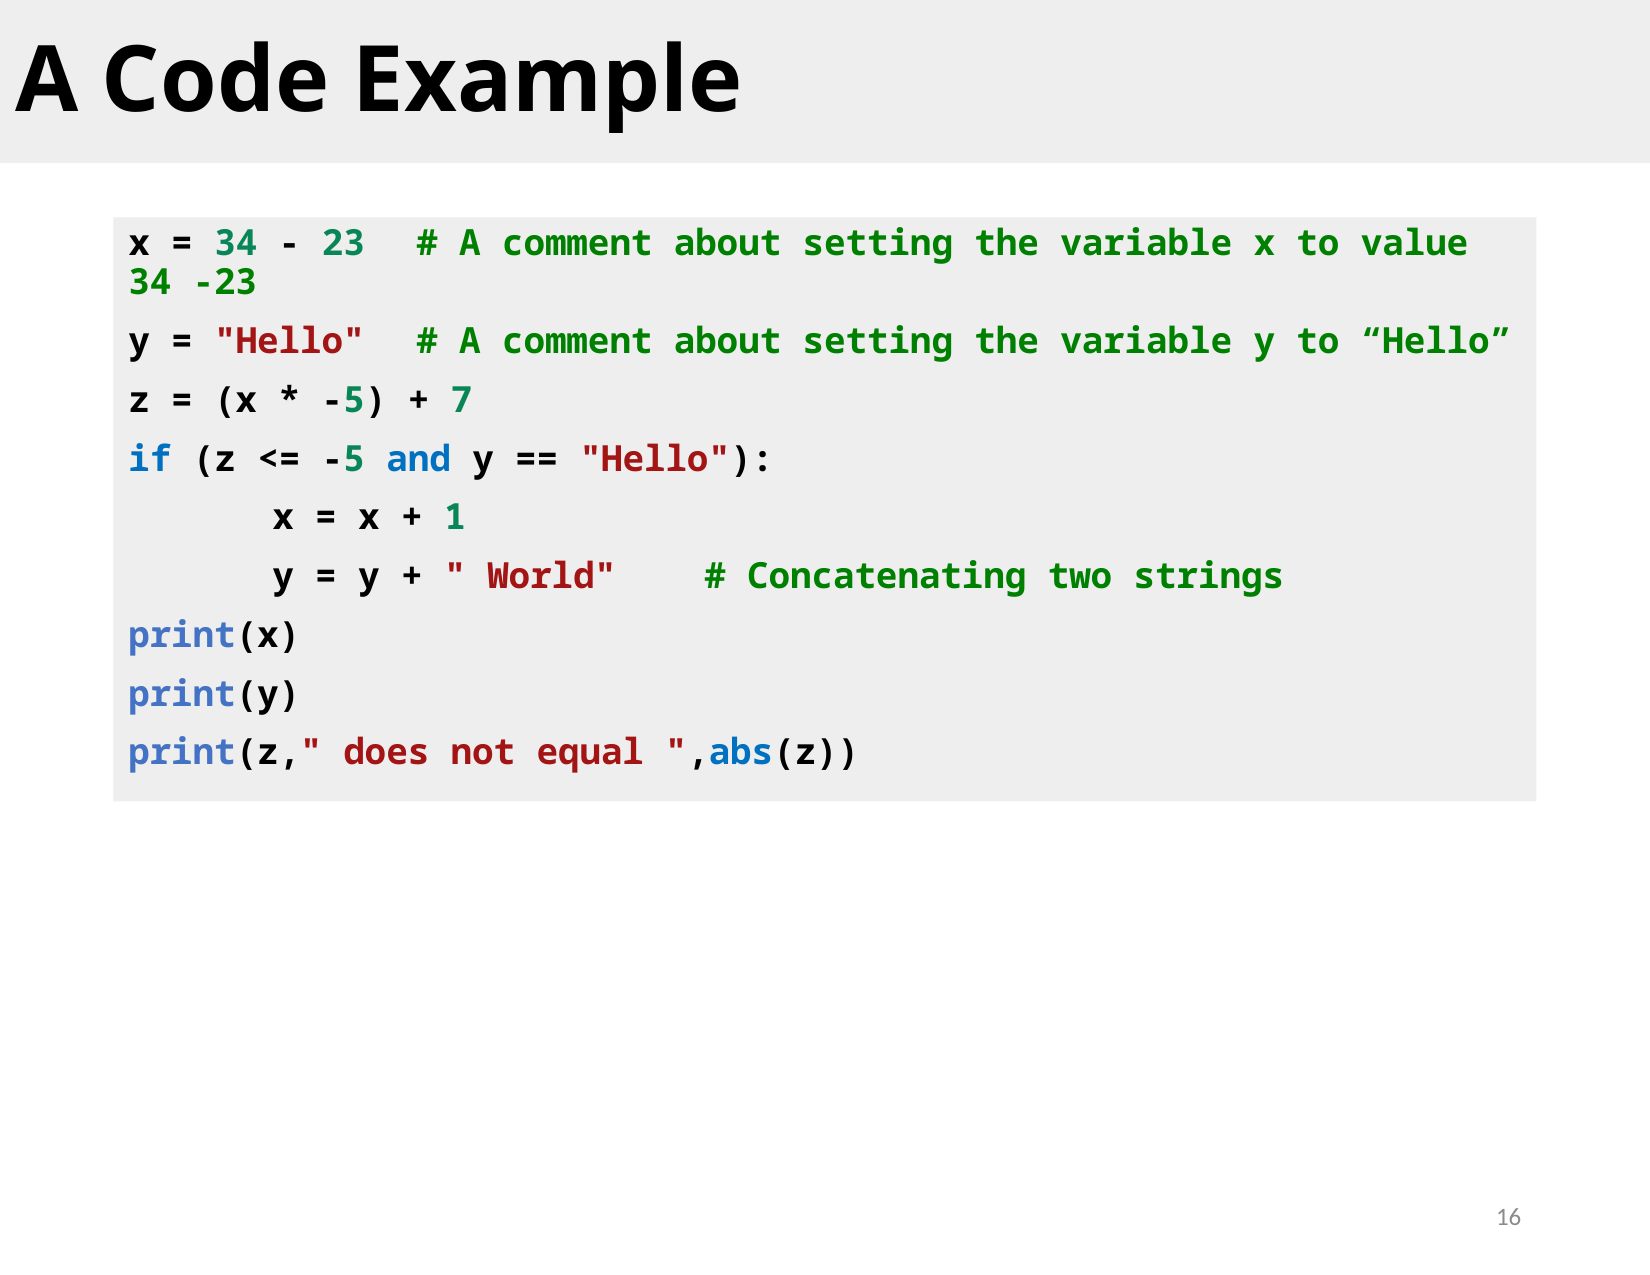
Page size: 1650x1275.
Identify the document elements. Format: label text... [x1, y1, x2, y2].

title A Code Example [0, 0, 1650, 163]
list x = 34 - 23 # A comment about setting the variable x to value 34 -23 y = "Hello" # A comment about setting the variable y to “Hello” z = (x * -5) + 7 if (z <= -5 and y == "Hello"): x = x + 1 y = y + " World" # Concatenating two strings print(x) print(y) print(z," does not equal ",abs(z)) [113, 217, 1537, 802]
